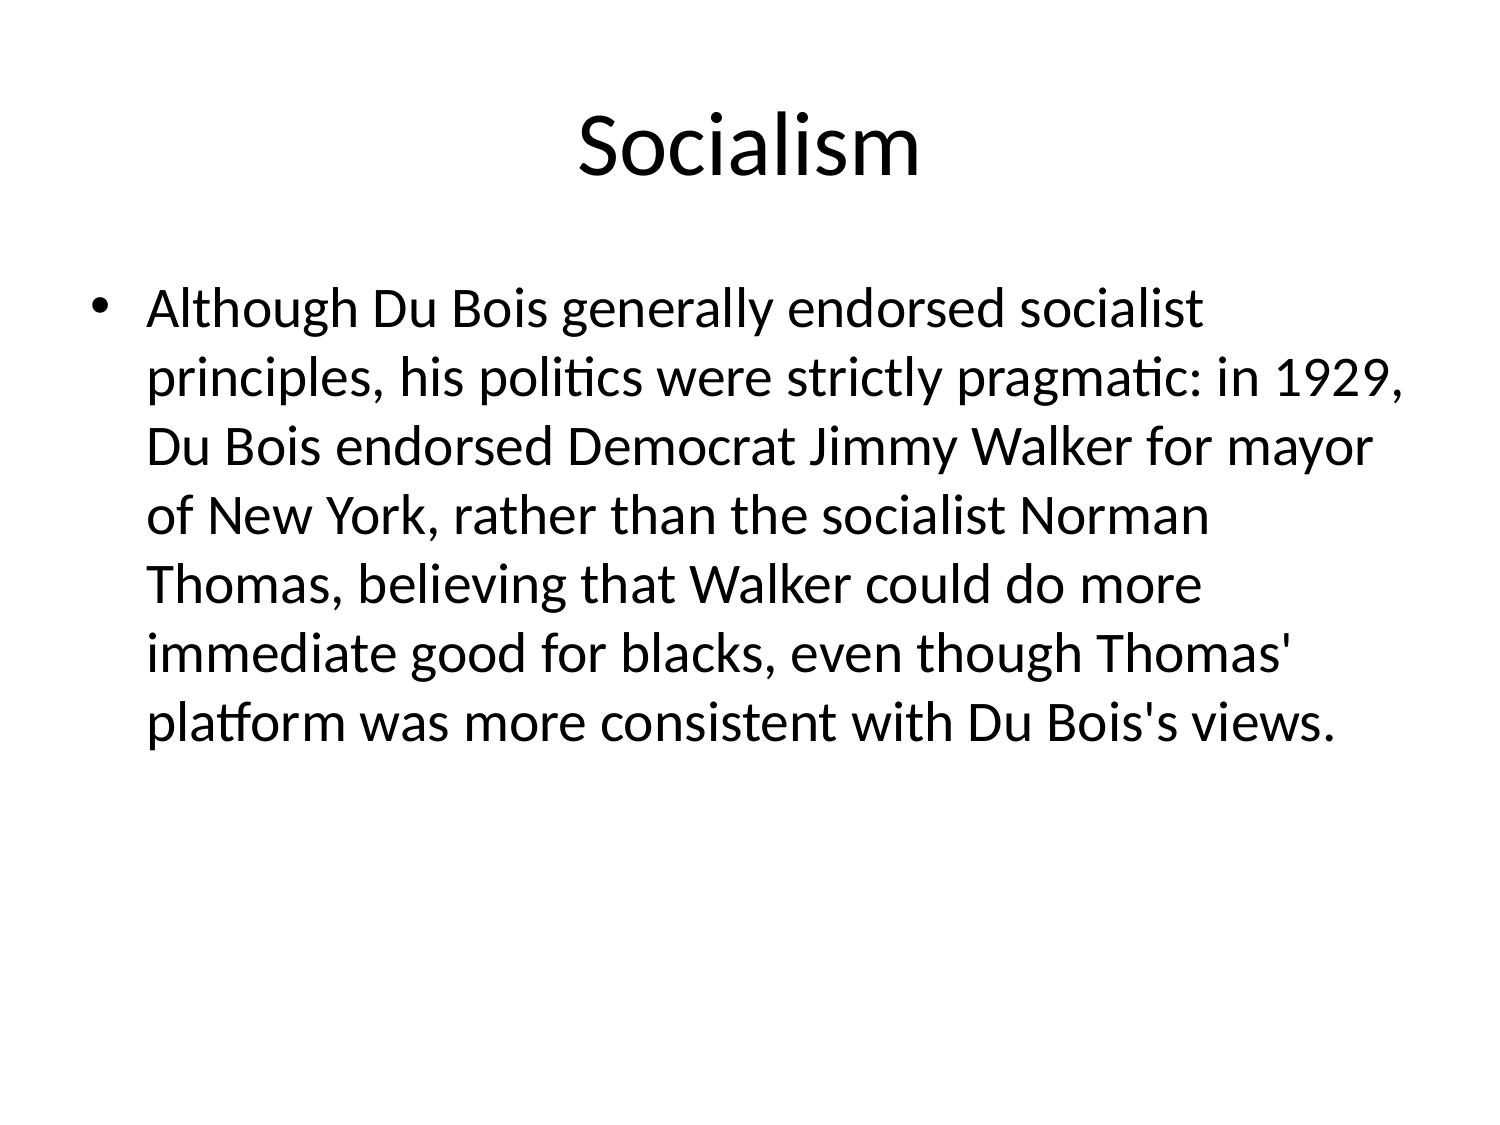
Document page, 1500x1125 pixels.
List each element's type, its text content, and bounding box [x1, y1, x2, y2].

list Although Du Bois generally endorsed socialist principles, his politics were strictly pragmatic: in 1929, Du Bois endorsed Democrat Jimmy Walker for mayor of New York, rather than the socialist Norman Thomas, believing that Walker could do more immediate good for blacks, even though Thomas' platform was more consistent with Du Bois's views. [75, 262, 1425, 1005]
title Socialism [75, 45, 1425, 233]
